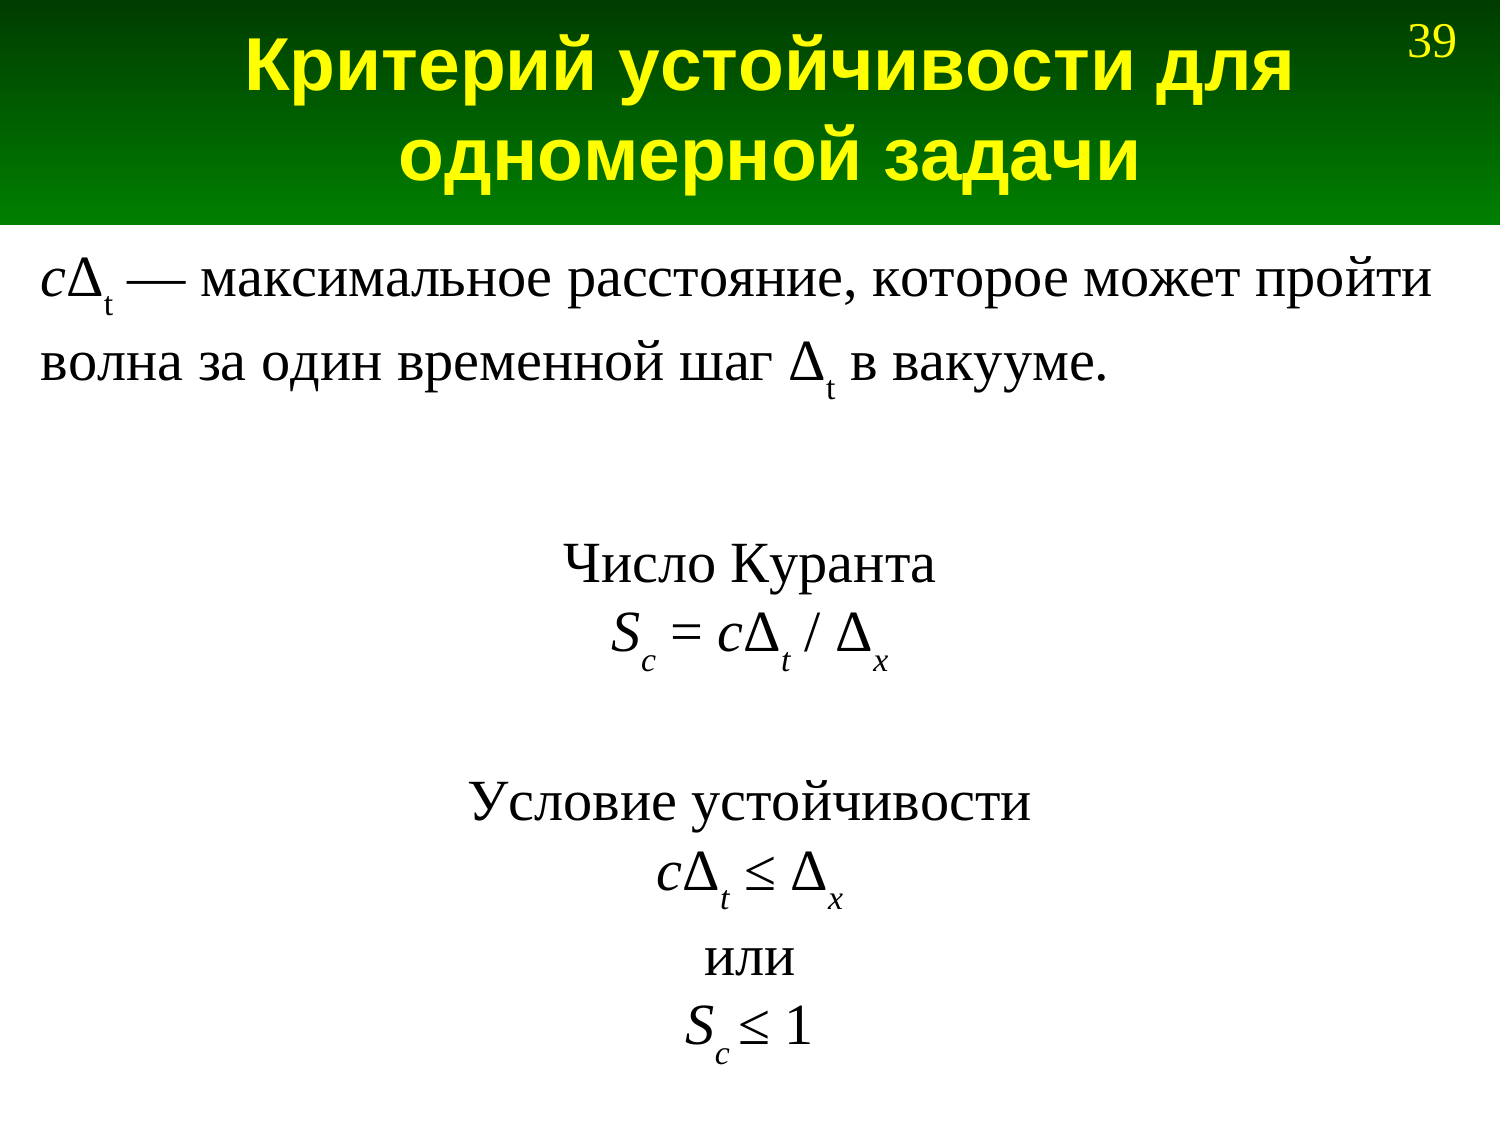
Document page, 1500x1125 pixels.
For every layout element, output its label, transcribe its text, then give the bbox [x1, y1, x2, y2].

text_box cΔt — максимальное расстояние, которое может пройти волна за один временной шаг Δt в вакууме. [25, 230, 1489, 414]
text_box Число Куранта Sc = сΔt / Δx Условие устойчивости сΔt ≤ Δx или Sc ≤ 1 [452, 516, 1048, 1097]
title Критерий устойчивости для одномерной задачи [100, 7, 1441, 204]
